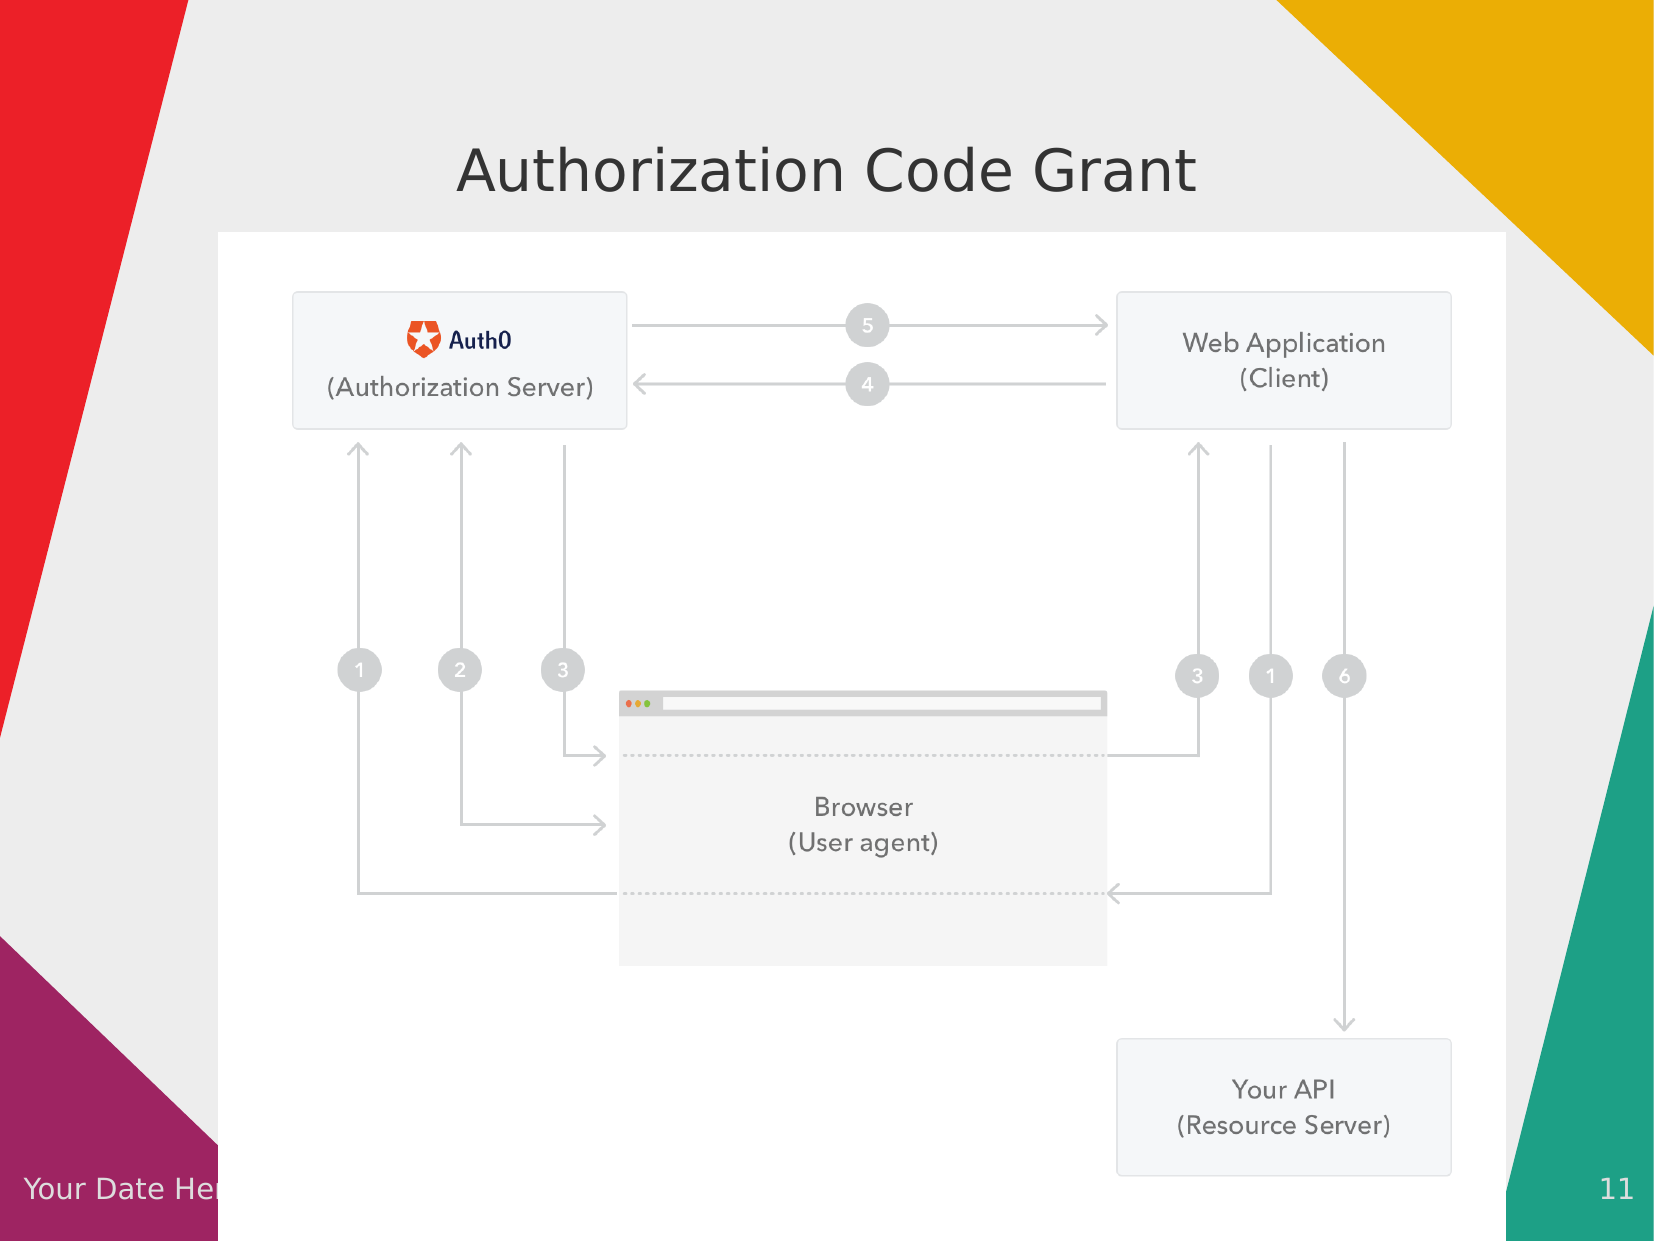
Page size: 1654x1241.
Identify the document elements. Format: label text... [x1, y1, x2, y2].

title Authorization Code Grant [114, 73, 1539, 271]
picture [218, 232, 1506, 1241]
